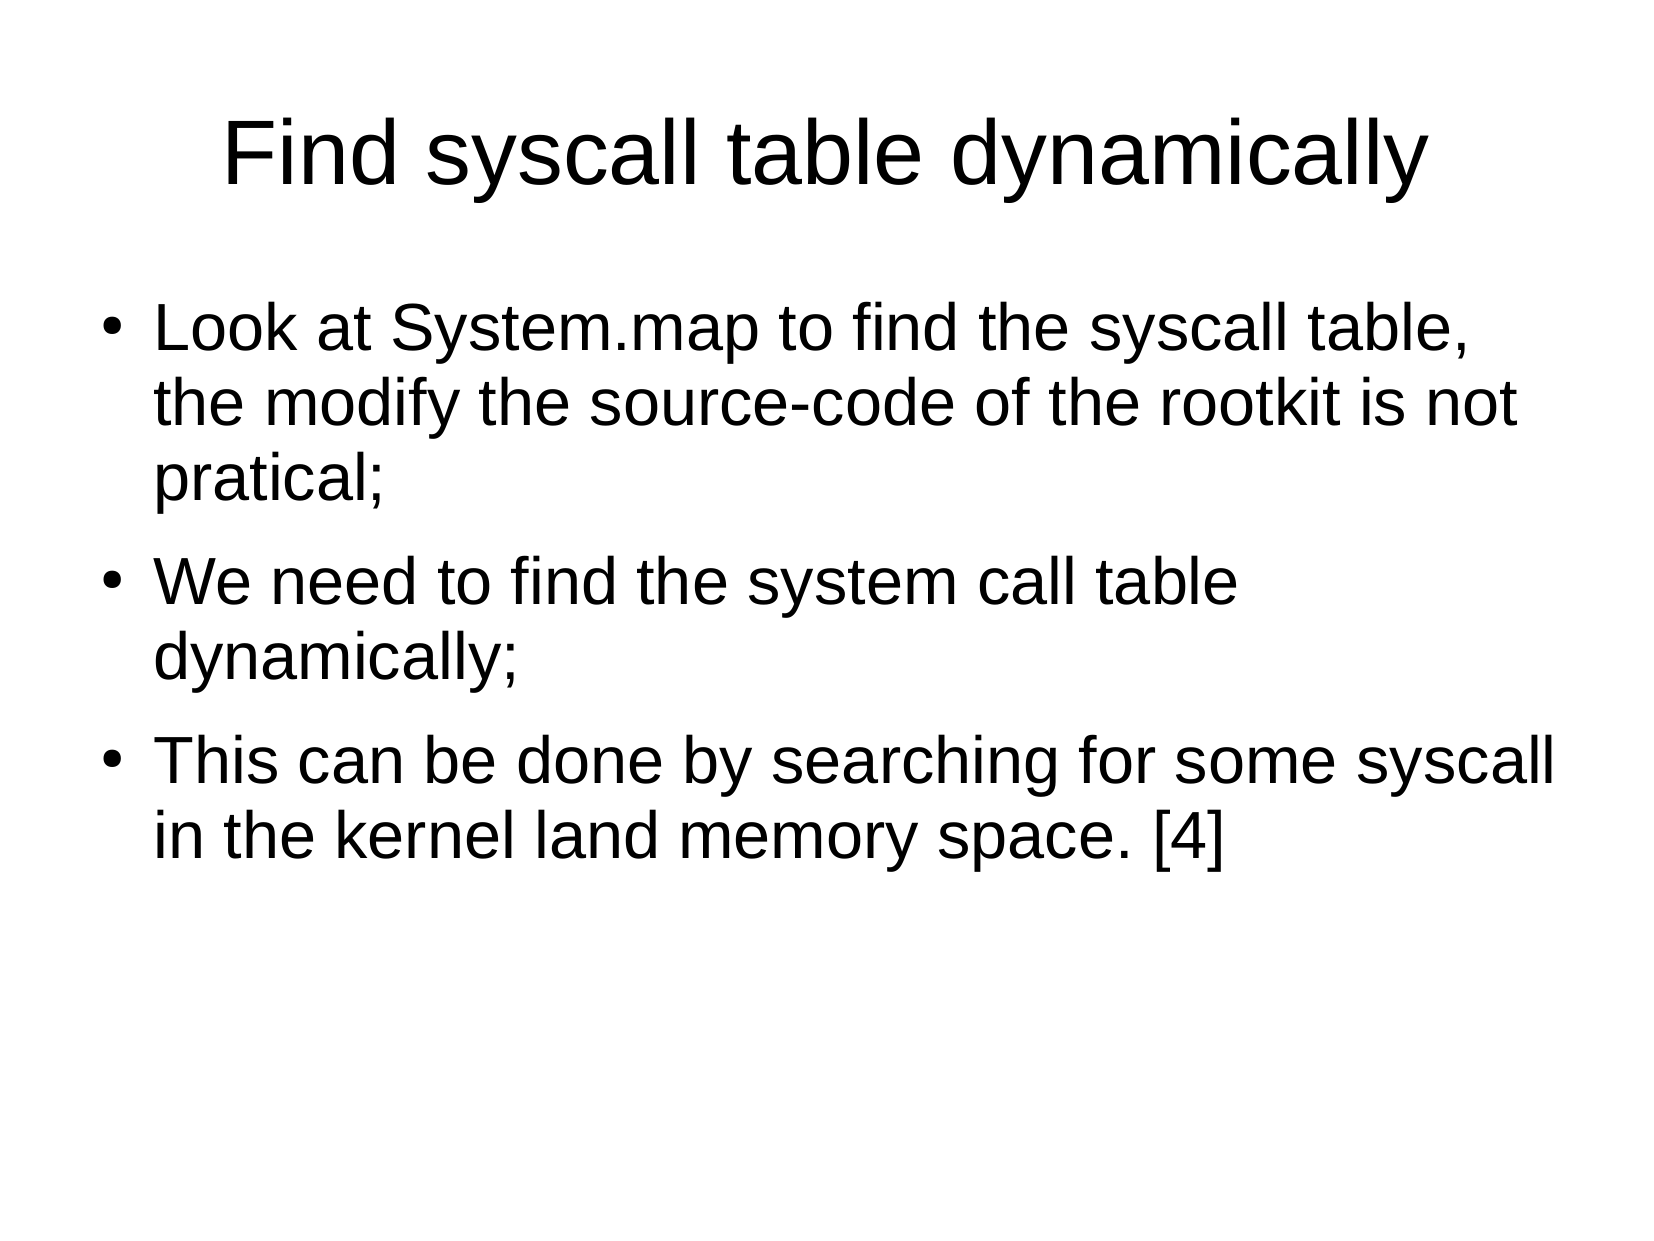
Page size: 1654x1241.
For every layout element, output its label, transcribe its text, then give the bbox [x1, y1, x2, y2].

title Find syscall table dynamically [82, 49, 1571, 257]
list Look at System.map to find the syscall table, the modify the source-code of the rootkit is not pratical; We need to find the system call table dynamically; This can be done by searching for some syscall in the kernel land memory space. [4] [82, 290, 1571, 1010]
